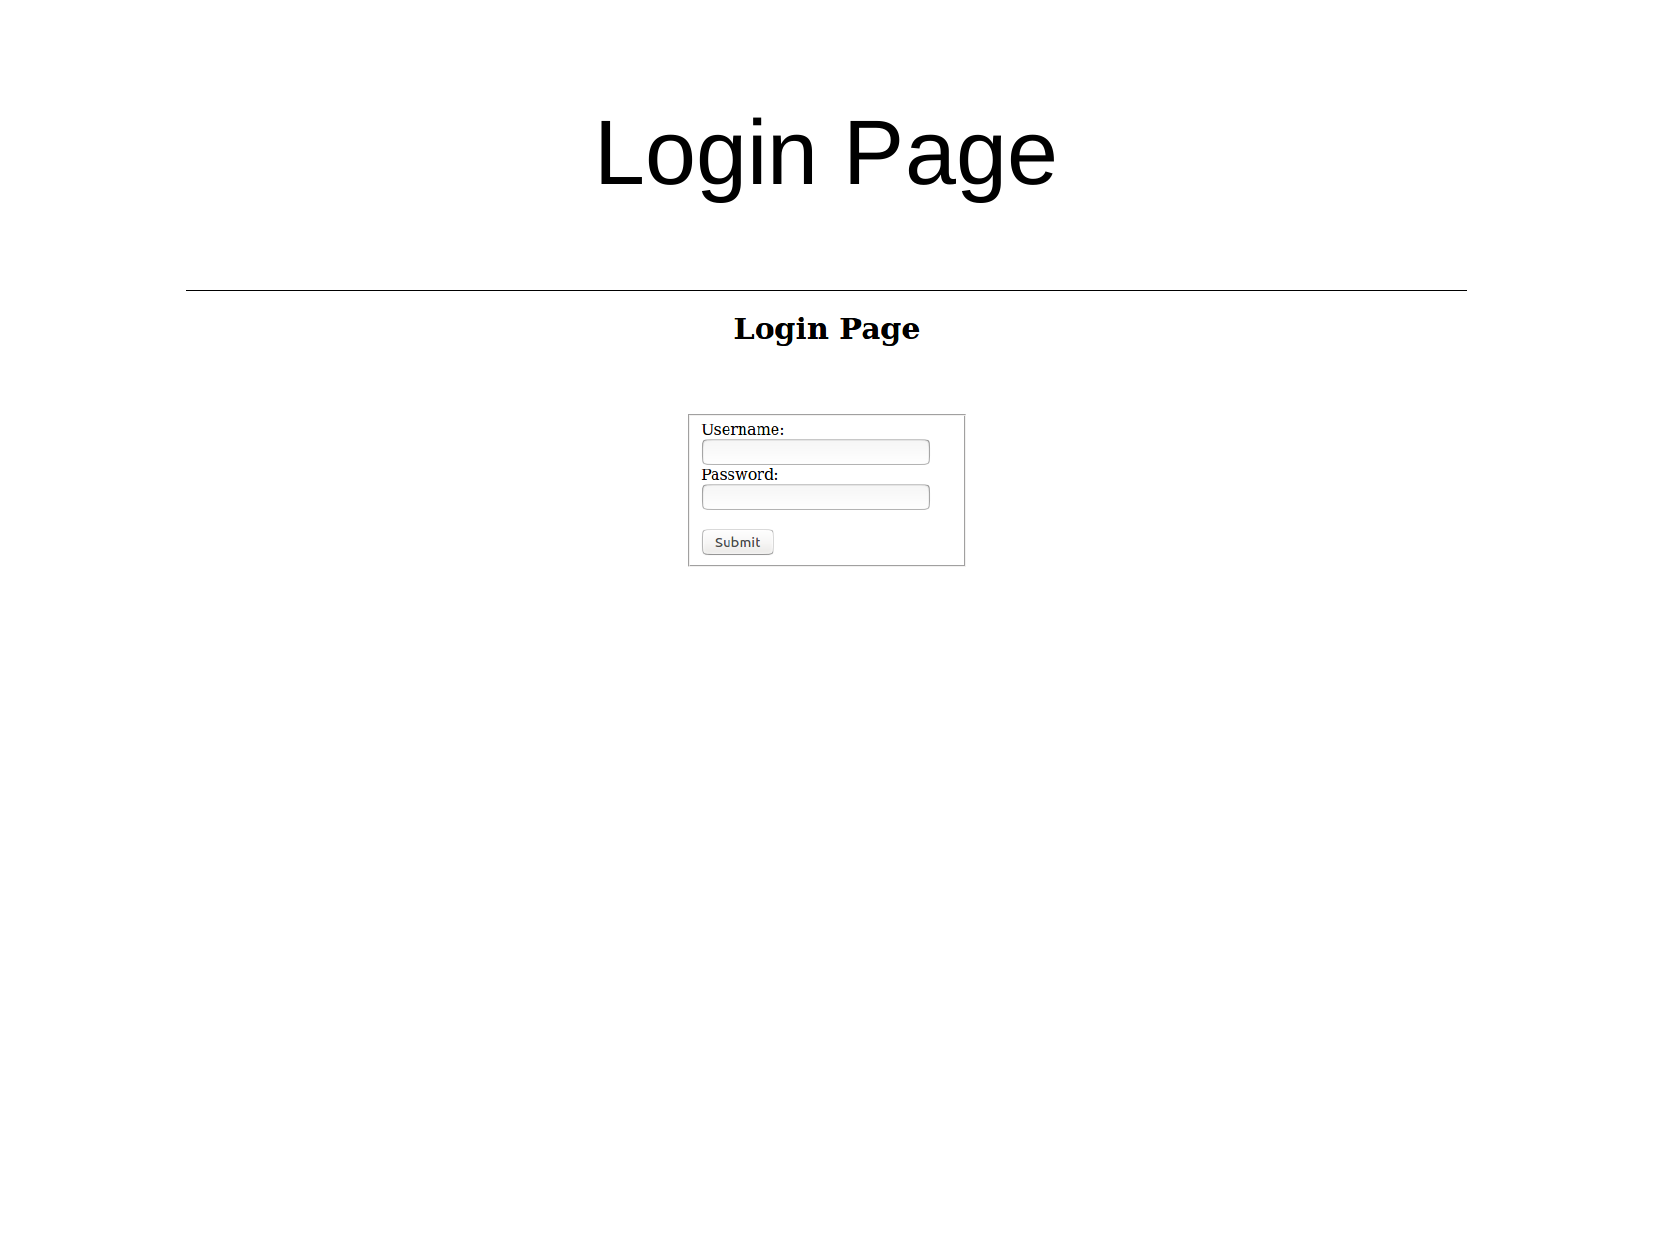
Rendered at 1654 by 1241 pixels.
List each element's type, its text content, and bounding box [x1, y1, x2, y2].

picture [186, 290, 1467, 1010]
title Login Page [82, 49, 1571, 257]
